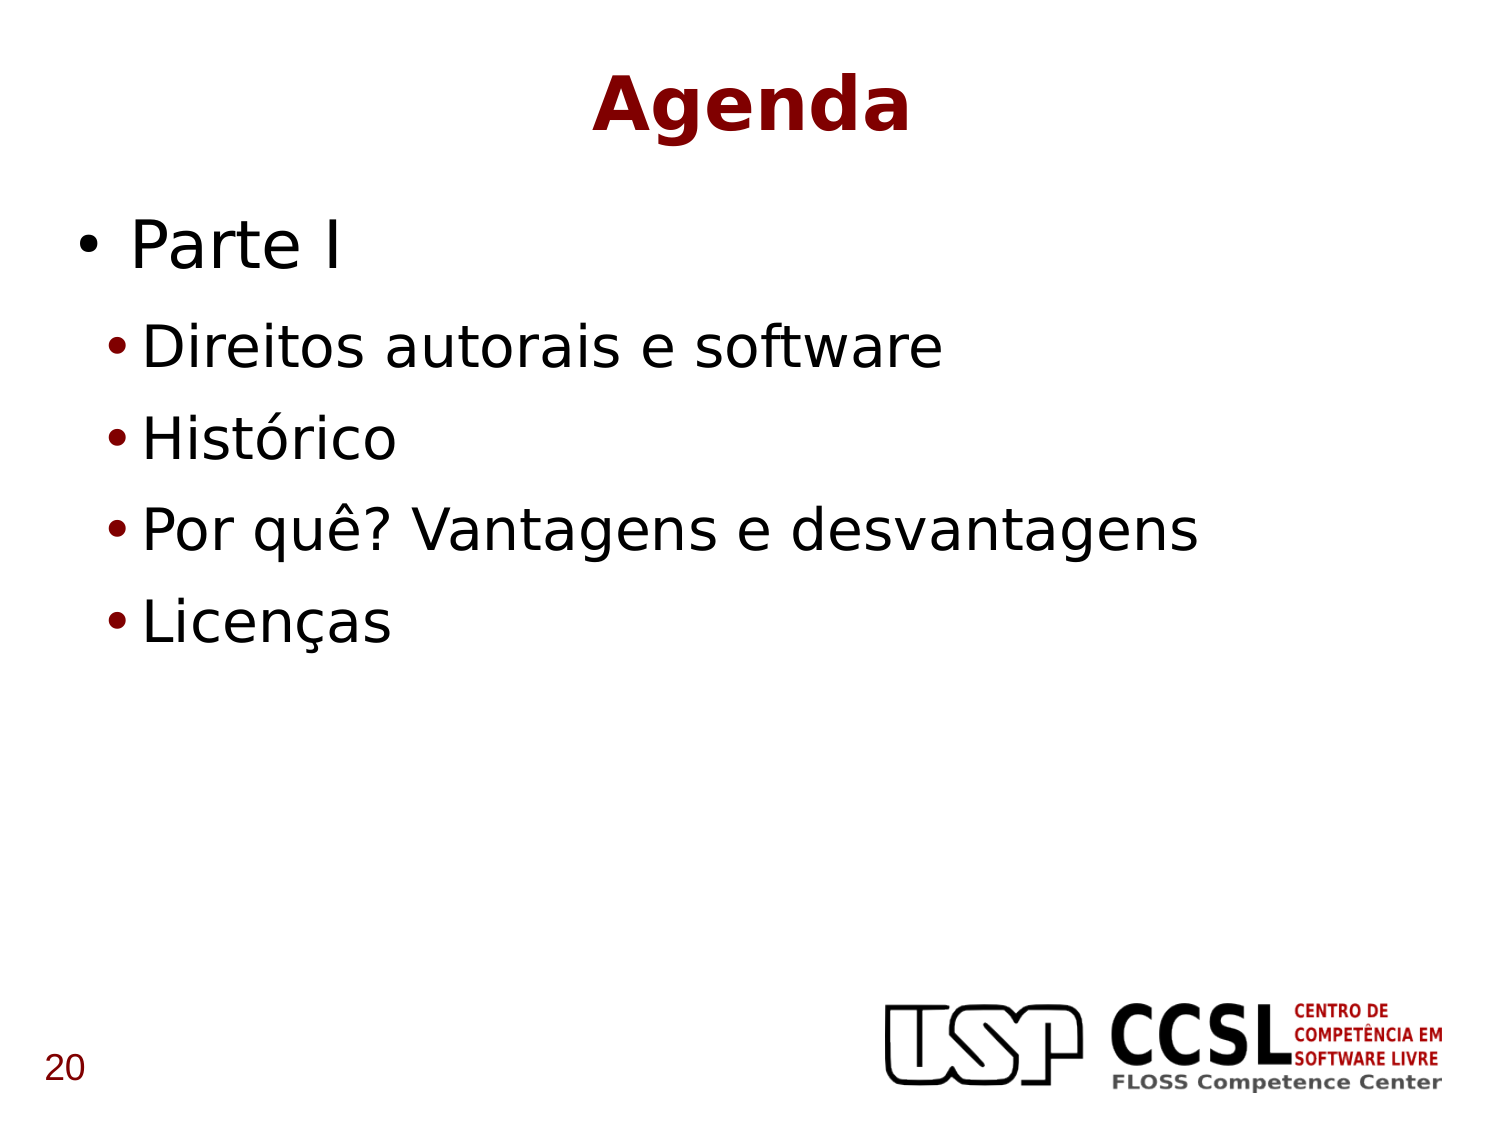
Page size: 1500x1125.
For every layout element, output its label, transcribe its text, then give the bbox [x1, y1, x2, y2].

list Parte I Direitos autorais e software Histórico Por quê? Vantagens e desvantagens Licenças [59, 206, 1447, 950]
picture [885, 1003, 1442, 1093]
title Agenda [59, 29, 1447, 180]
